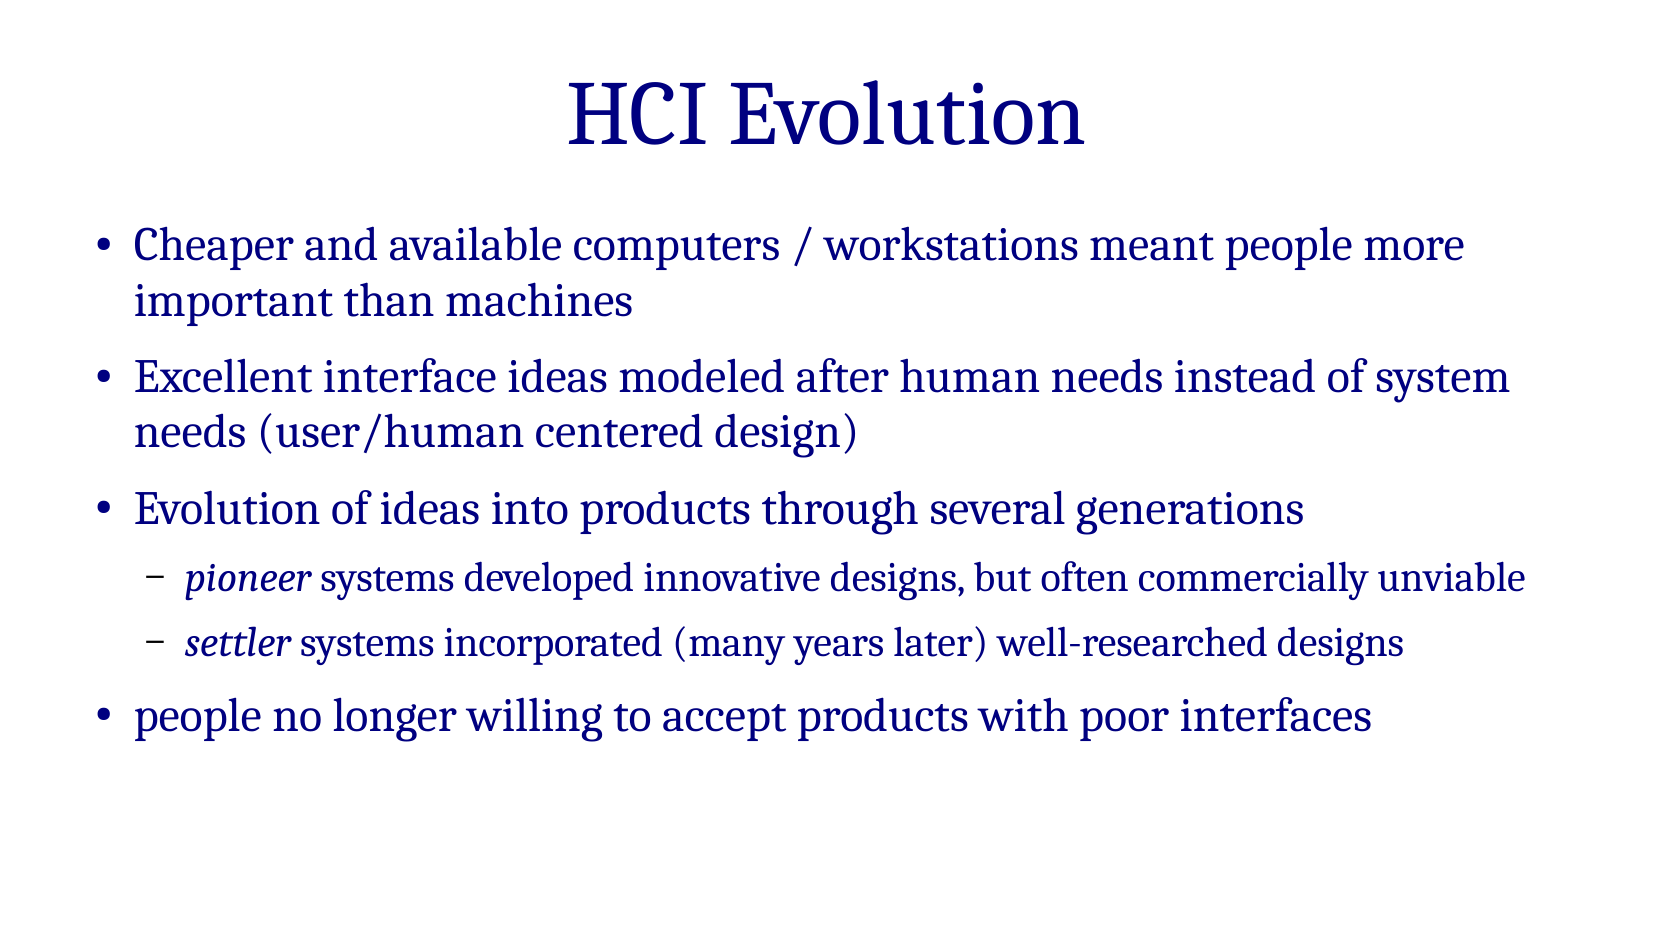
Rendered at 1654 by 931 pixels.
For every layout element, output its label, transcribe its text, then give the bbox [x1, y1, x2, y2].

title HCI Evolution [82, 37, 1571, 193]
list Cheaper and available computers / workstations meant people more important than machines Excellent interface ideas modeled after human needs instead of system needs (user/human centered design) Evolution of ideas into products through several generations pioneer systems developed innovative designs, but often commercially unviable settler systems incorporated (many years later) well-researched designs people no longer willing to accept products with poor interfaces [82, 217, 1571, 758]
